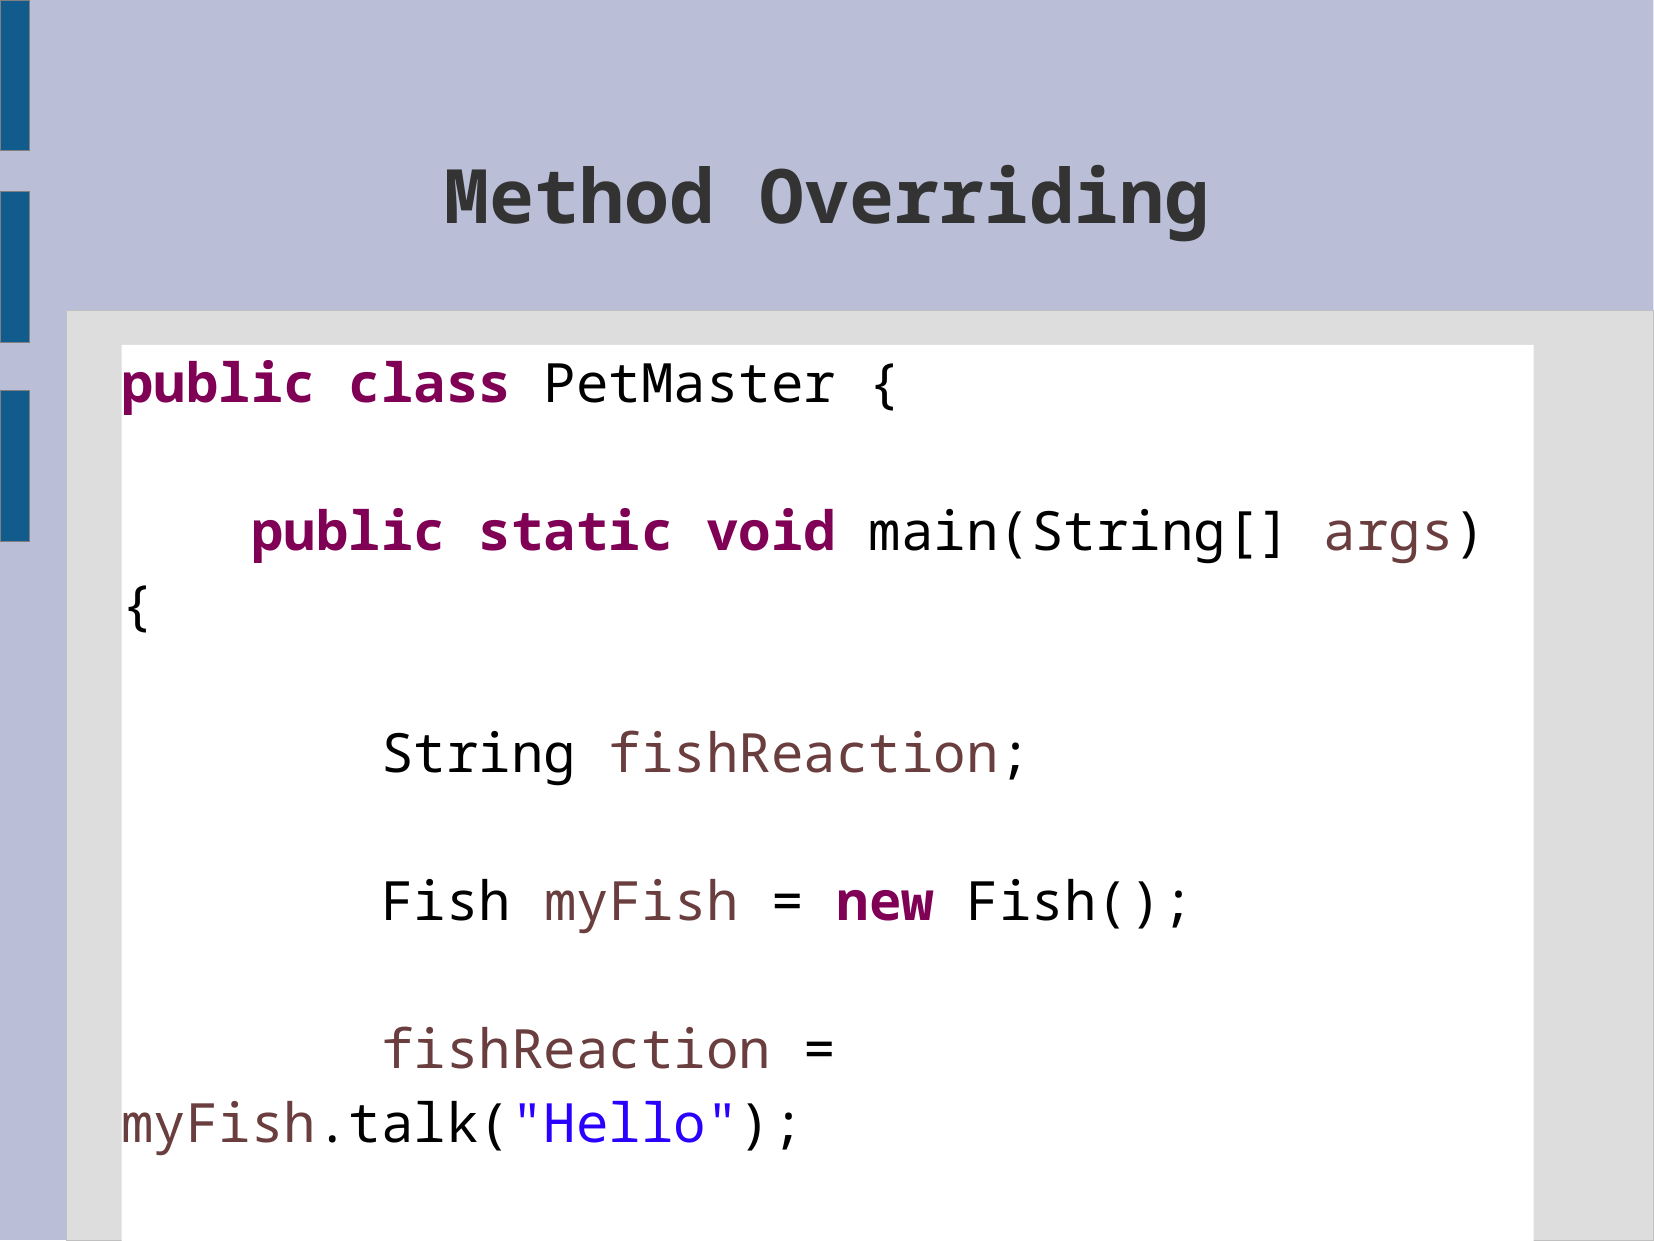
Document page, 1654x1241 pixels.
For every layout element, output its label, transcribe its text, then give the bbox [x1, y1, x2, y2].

list public class PetMaster { public static void main(String[] args) { String fishReaction; Fish myFish = new Fish(); fishReaction = myFish.talk("Hello"); System.out.println(fishReaction); } } [121, 344, 1534, 1171]
title Method Overriding [121, 91, 1534, 299]
